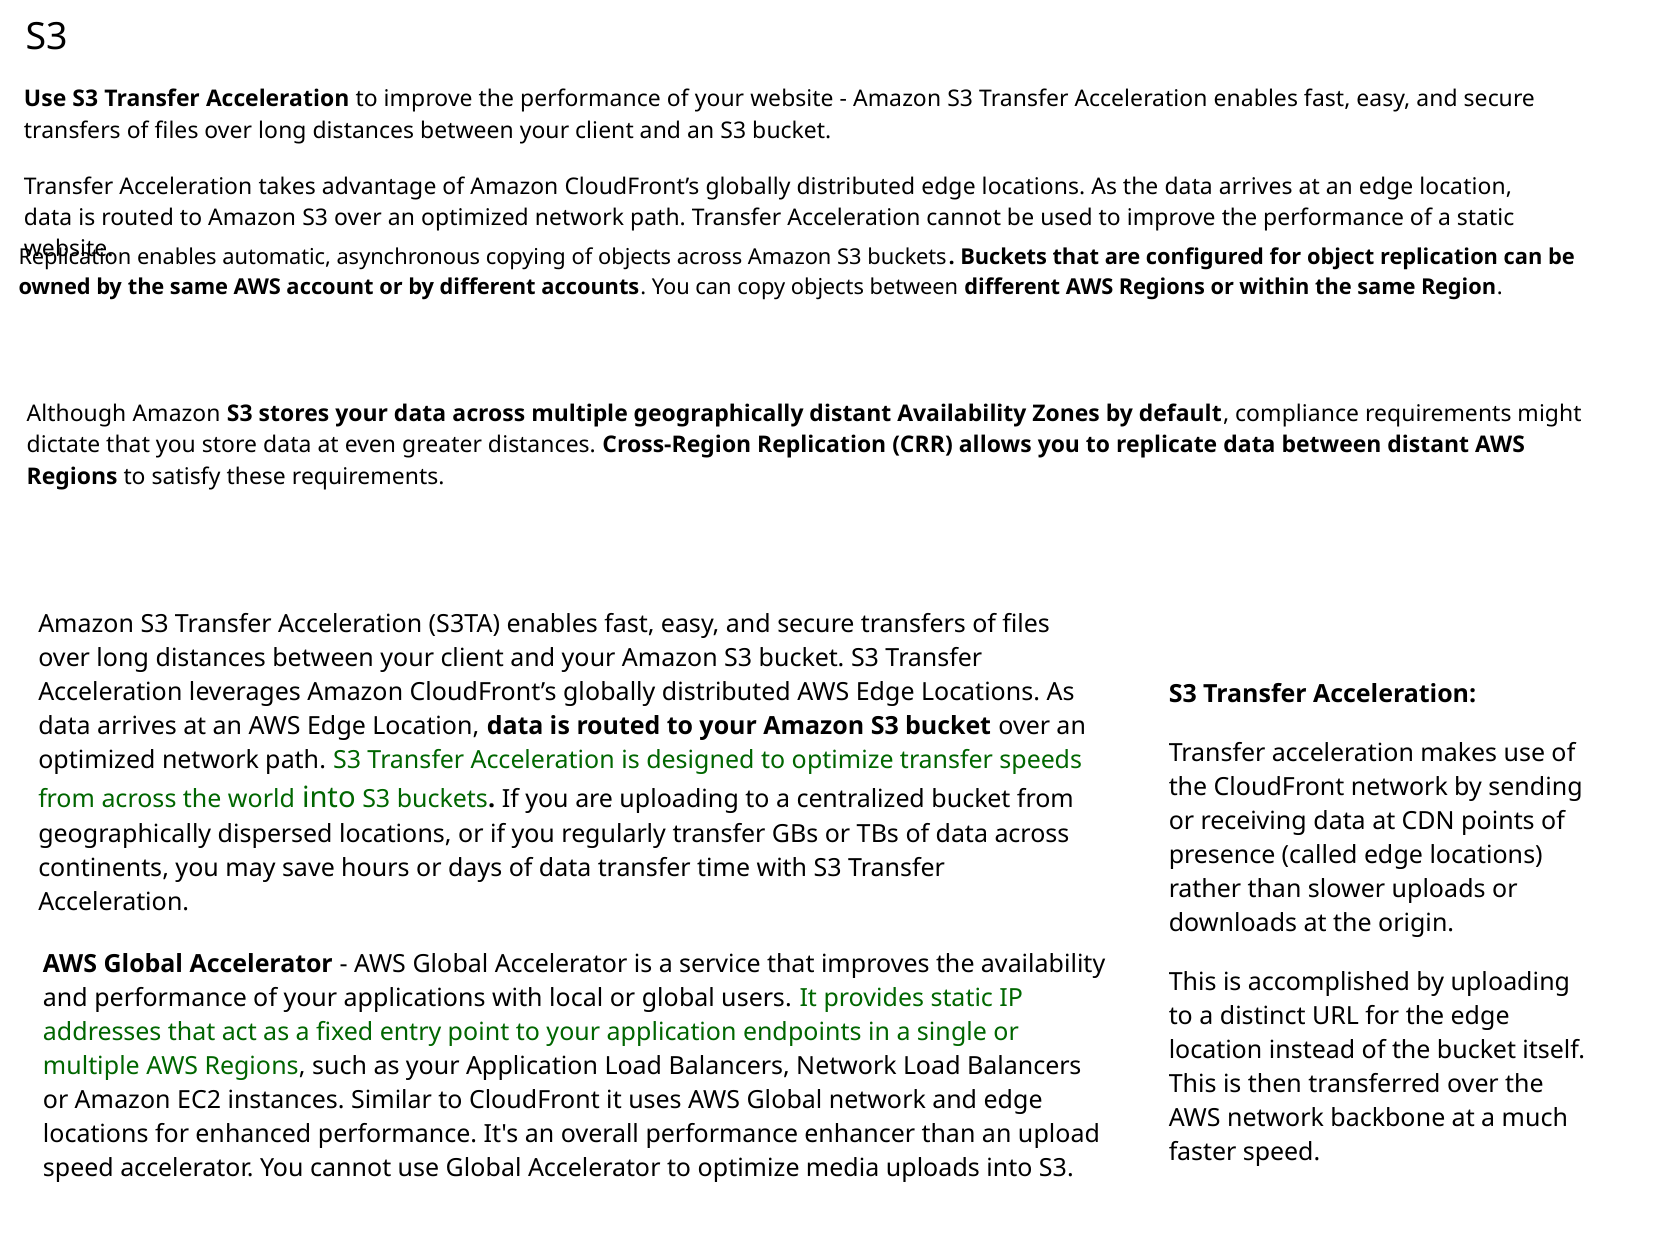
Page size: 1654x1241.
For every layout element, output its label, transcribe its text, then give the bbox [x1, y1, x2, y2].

text_box Although Amazon S3 stores your data across multiple geographically distant Availability Zones by default, compliance requirements might dictate that you store data at even greater distances. Cross-Region Replication (CRR) allows you to replicate data between distant AWS Regions to satisfy these requirements. [11, 389, 1631, 495]
text_box S3 Transfer Acceleration: Transfer acceleration makes use of the CloudFront network by sending or receiving data at CDN points of presence (called edge locations) rather than slower uploads or downloads at the origin. This is accomplished by uploading to a distinct URL for the edge location instead of the bucket itself. This is then transferred over the AWS network backbone at a much faster speed. [1154, 668, 1603, 1142]
text_box AWS Global Accelerator - AWS Global Accelerator is a service that improves the availability and performance of your applications with local or global users. It provides static IP addresses that act as a fixed entry point to your application endpoints in a single or multiple AWS Regions, such as your Application Load Balancers, Network Load Balancers or Amazon EC2 instances. Similar to CloudFront it uses AWS Global network and edge locations for enhanced performance. It's an overall performance enhancer than an upload speed accelerator. You cannot use Global Accelerator to optimize media uploads into S3. [28, 938, 1123, 1193]
text_box Use S3 Transfer Acceleration to improve the performance of your website - Amazon S3 Transfer Acceleration enables fast, easy, and secure transfers of files over long distances between your client and an S3 bucket. Transfer Acceleration takes advantage of Amazon CloudFront’s globally distributed edge locations. As the data arrives at an edge location, data is routed to Amazon S3 over an optimized network path. Transfer Acceleration cannot be used to improve the performance of a static website. [9, 75, 1576, 226]
text_box Amazon S3 Transfer Acceleration (S3TA) enables fast, easy, and secure transfers of files over long distances between your client and your Amazon S3 bucket. S3 Transfer Acceleration leverages Amazon CloudFront’s globally distributed AWS Edge Locations. As data arrives at an AWS Edge Location, data is routed to your Amazon S3 bucket over an optimized network path. S3 Transfer Acceleration is designed to optimize transfer speeds from across the world into S3 buckets. If you are uploading to a centralized bucket from geographically dispersed locations, or if you regularly transfer GBs or TBs of data across continents, you may save hours or days of data transfer time with S3 Transfer Acceleration. [23, 598, 1113, 886]
text_box Replication enables automatic, asynchronous copying of objects across Amazon S3 buckets. Buckets that are configured for object replication can be owned by the same AWS account or by different accounts. You can copy objects between different AWS Regions or within the same Region. [3, 234, 1595, 308]
text_box S3 [10, 2, 161, 62]
